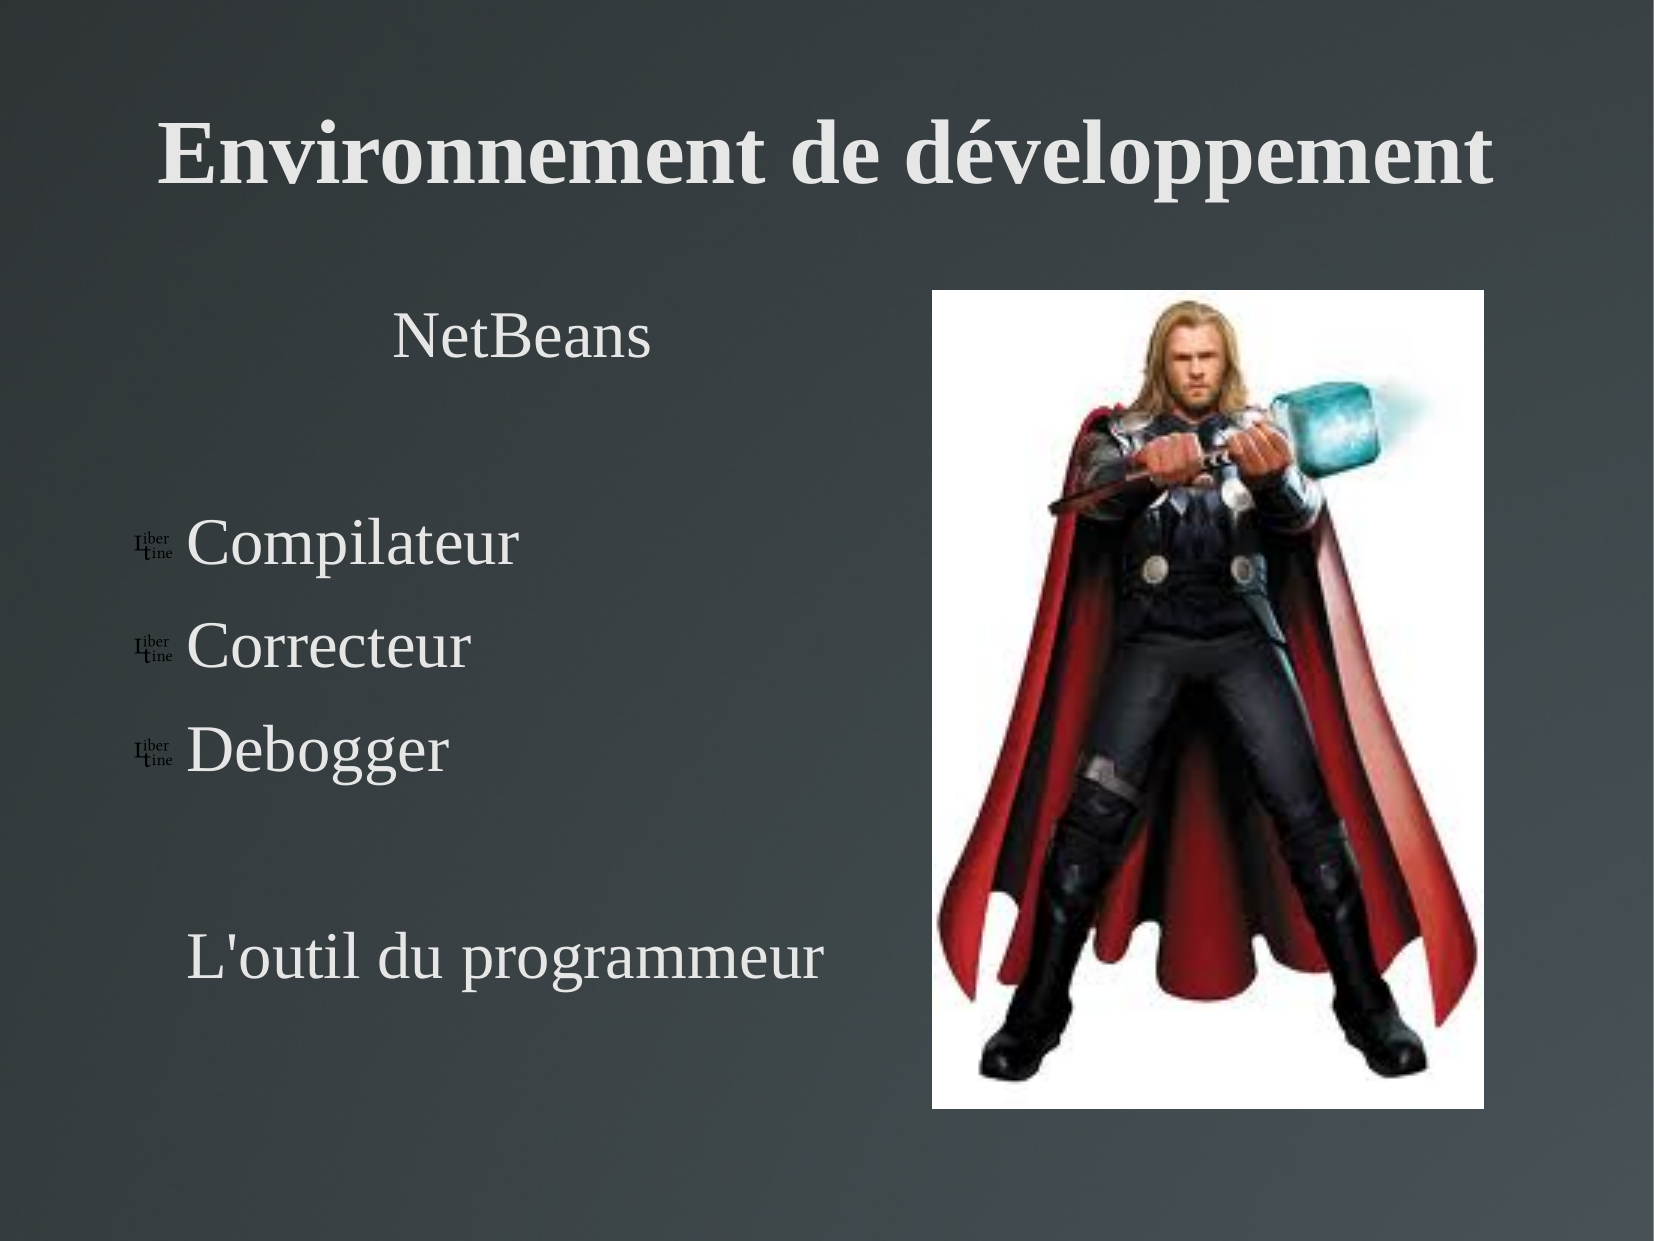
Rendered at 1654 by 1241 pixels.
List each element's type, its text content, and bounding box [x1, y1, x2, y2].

title Environnement de développement [82, 49, 1571, 257]
list NetBeans Compilateur Correcteur Debogger L'outil du programmeur [82, 290, 875, 1109]
picture [0, 0, 1654, 1241]
